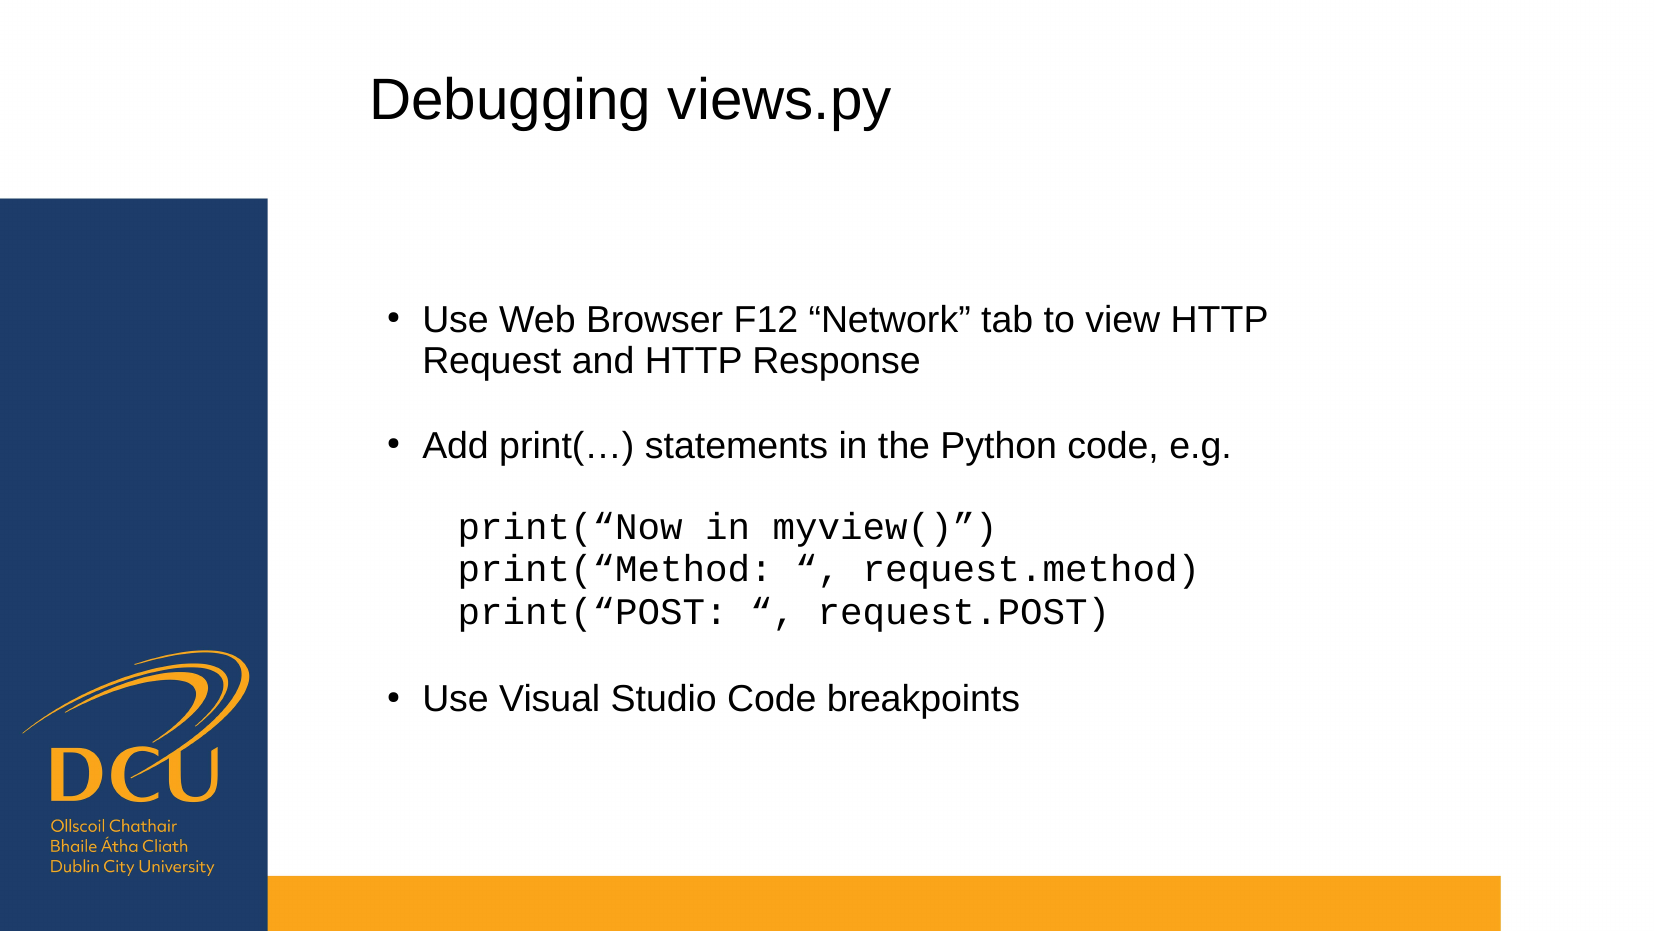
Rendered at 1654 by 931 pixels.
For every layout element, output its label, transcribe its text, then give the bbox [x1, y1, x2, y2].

text_box Use Web Browser F12 “Network” tab to view HTTP Request and HTTP Response Add print(…) statements in the Python code, e.g. print(“Now in myview()”) print(“Method: “, request.method) print(“POST: “, request.POST) Use Visual Studio Code breakpoints [372, 206, 1359, 895]
text_box Debugging views.py [354, 59, 1200, 139]
picture [0, 0, 1654, 931]
